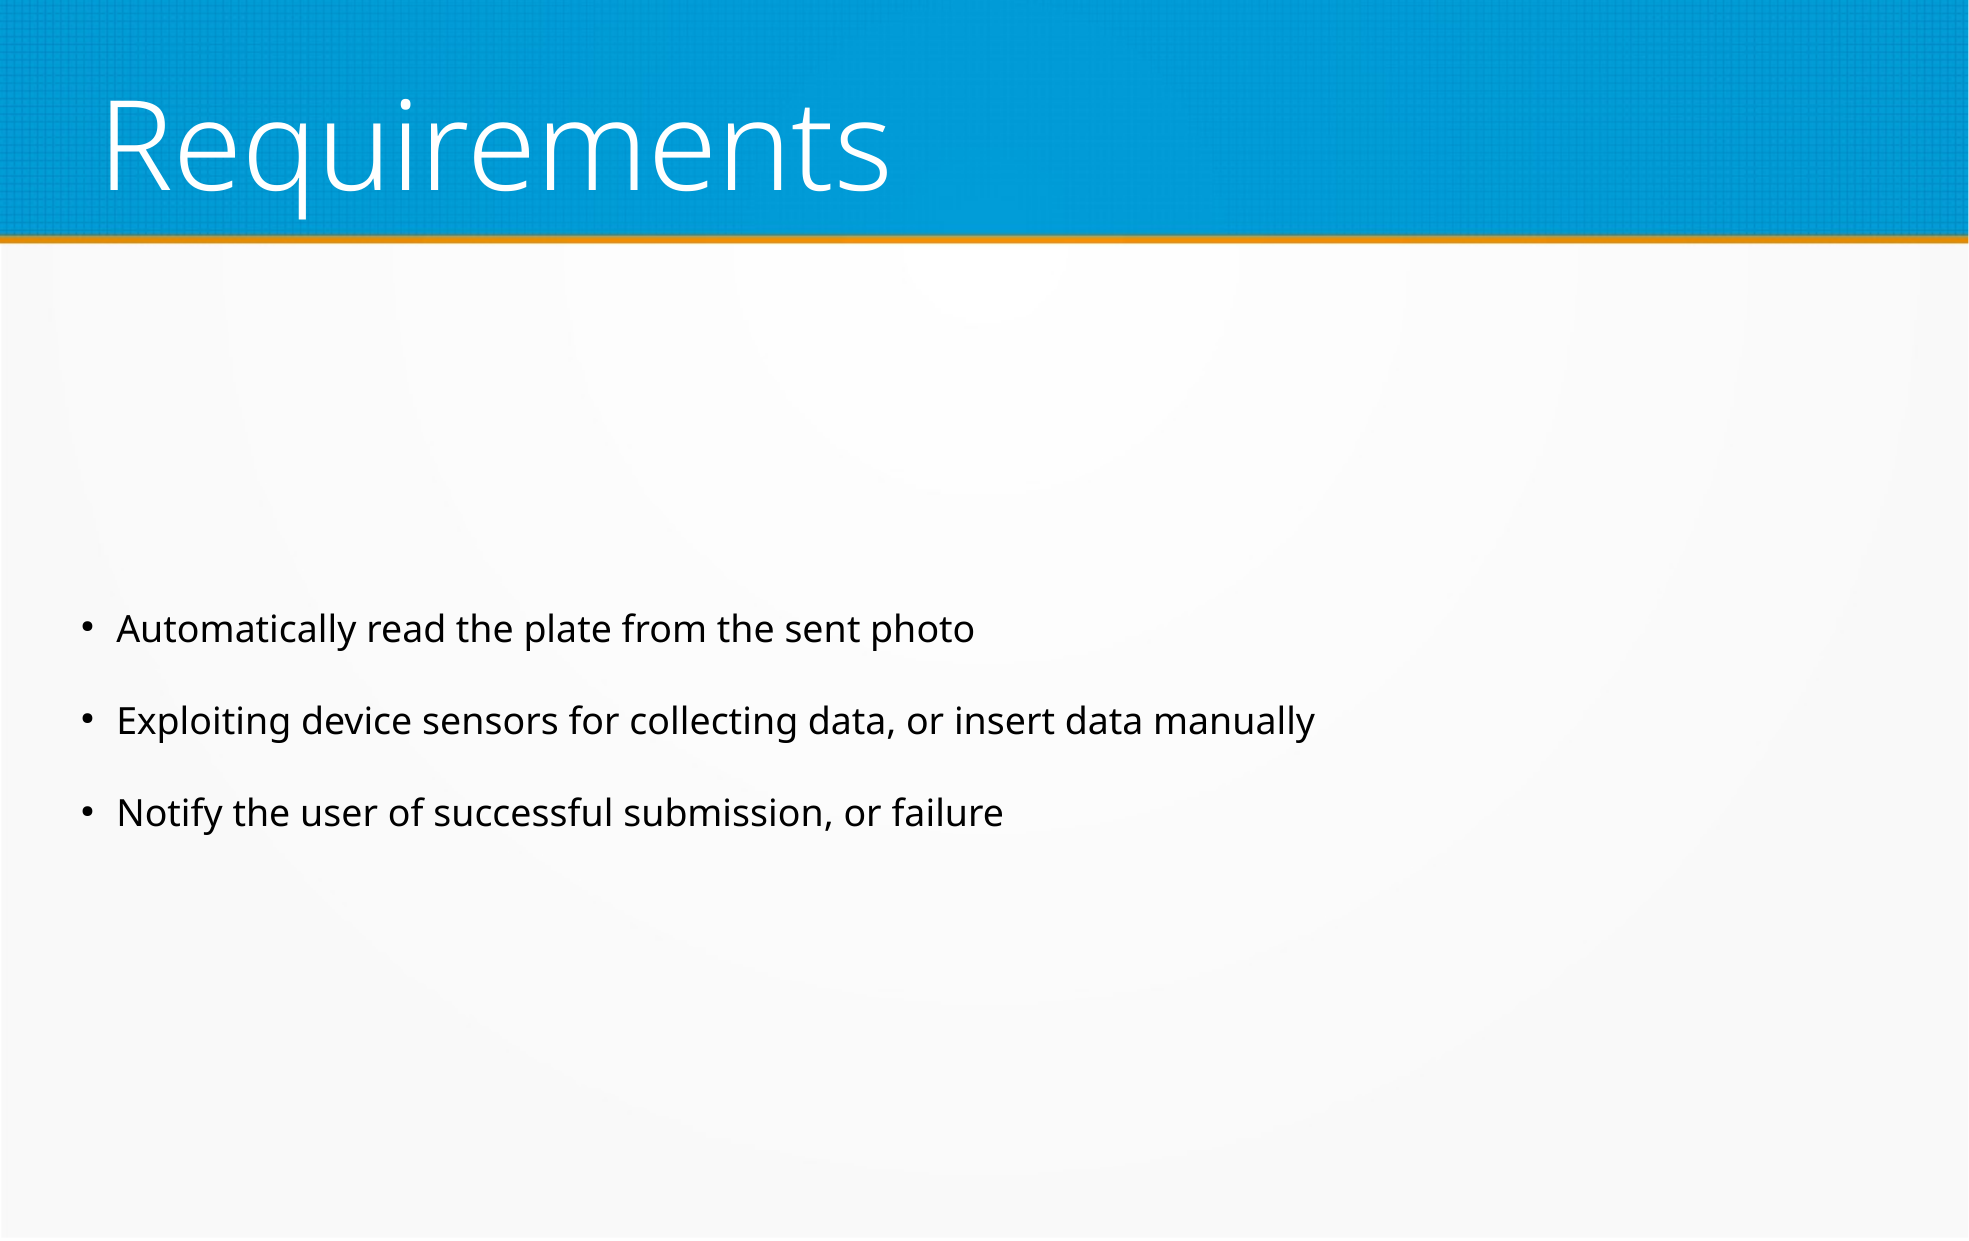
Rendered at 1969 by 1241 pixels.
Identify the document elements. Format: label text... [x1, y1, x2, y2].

text_box Automatically read the plate from the sent photo Exploiting device sensors for collecting data, or insert data manually Notify the user of successful submission, or failure [75, 345, 1816, 1096]
picture [0, 233, 1969, 1241]
title Requirements [98, 19, 1870, 227]
